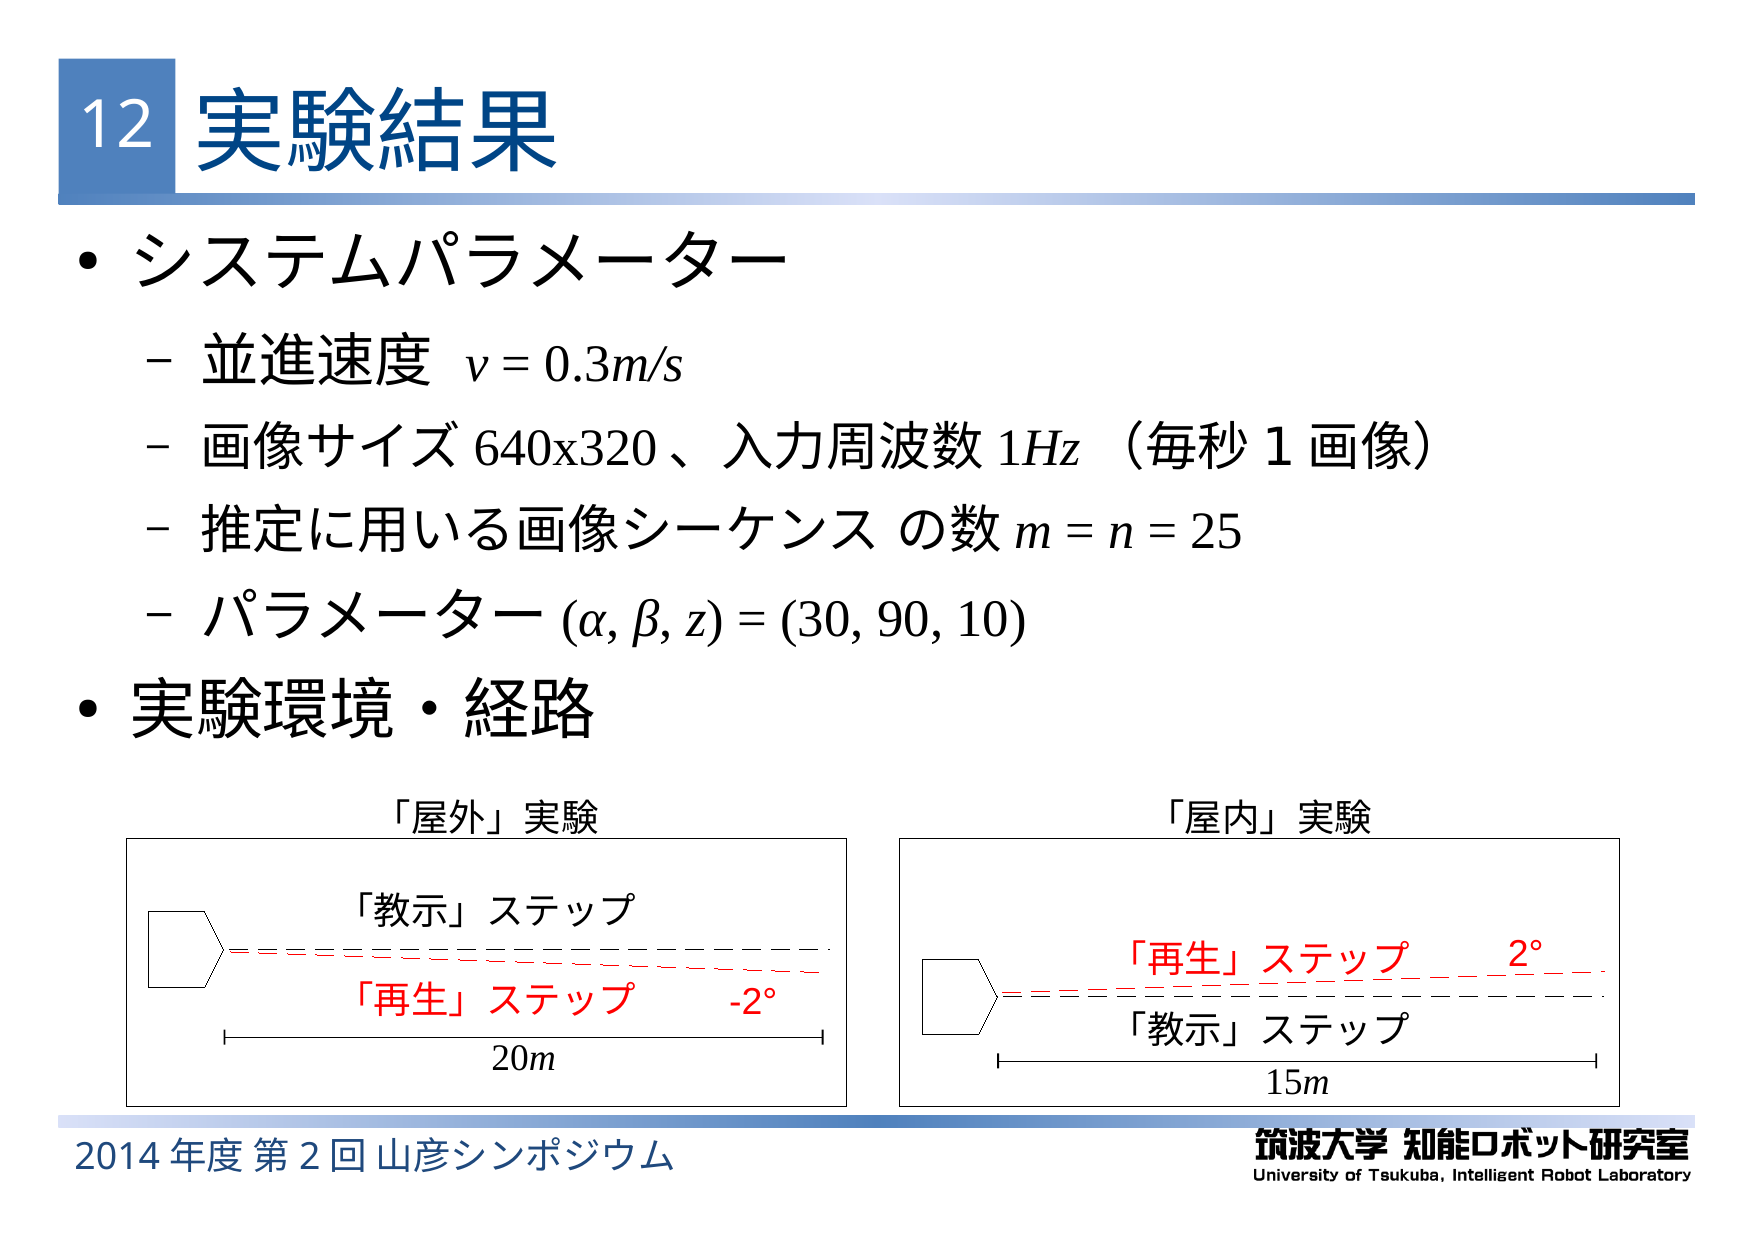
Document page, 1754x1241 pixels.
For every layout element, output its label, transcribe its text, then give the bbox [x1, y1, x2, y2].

text_box 「屋内」実験 [900, 839, 1619, 848]
list システムパラメーター 並進速度 v = 0.3m/s 画像サイズ640x320、入力周波数1Hz（毎秒1画像） 推定に用いる画像シーケンス の数m = n = 25 パラメーター(α, β, z) = (30, 90, 10) 実験環境・経路 [58, 223, 1696, 779]
text_box 「教示」ステップ [321, 882, 651, 942]
text_box 「屋外」実験 [126, 789, 847, 838]
text_box -2° [714, 973, 793, 1031]
text_box 「再生」ステップ [321, 971, 651, 1031]
title 実験結果 [193, 61, 1651, 205]
text_box 2° [1493, 925, 1559, 982]
text_box 「屋外」実験 [127, 839, 846, 848]
text_box 「再生」ステップ [1094, 930, 1425, 989]
text_box 「屋内」実験 [899, 789, 1620, 838]
picture [1252, 1127, 1691, 1182]
text_box 「教示」ステップ [1094, 1001, 1425, 1060]
